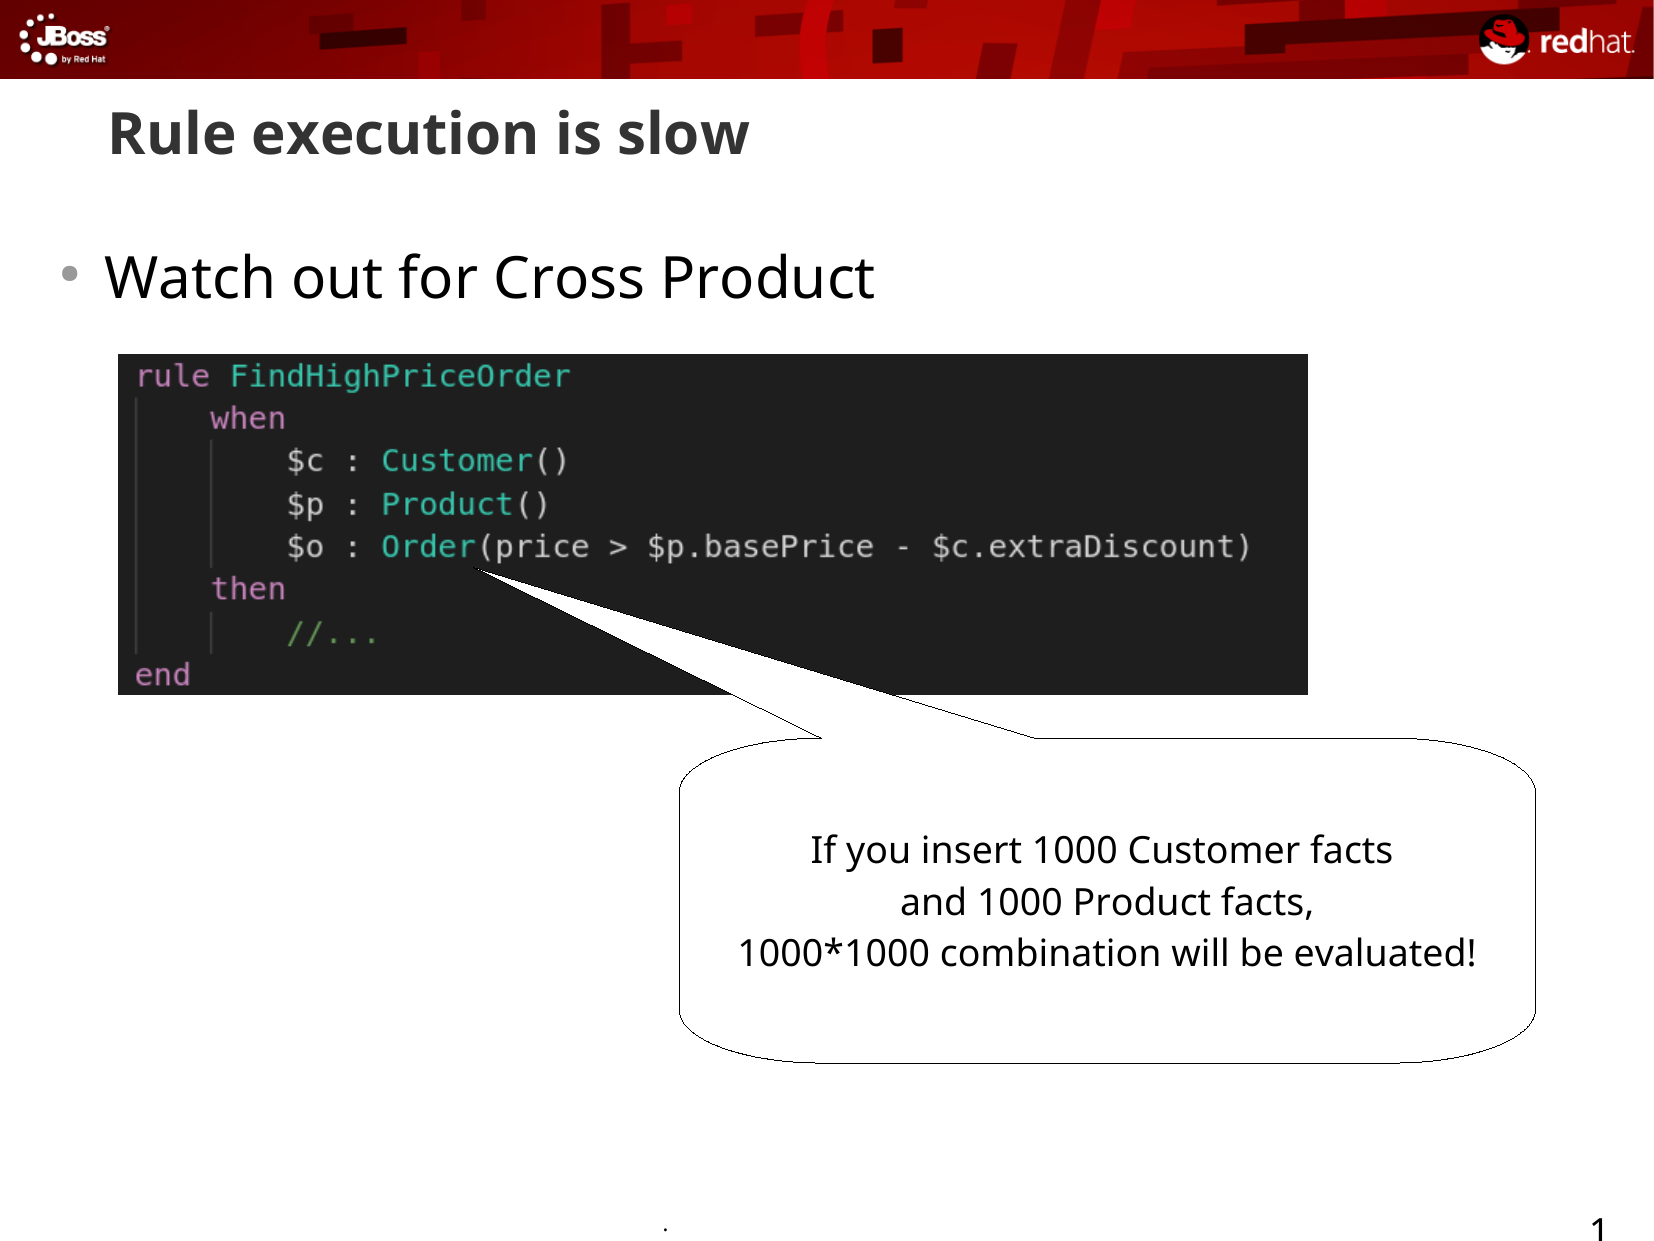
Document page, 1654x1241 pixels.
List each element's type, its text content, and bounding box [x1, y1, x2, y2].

text_box If you insert 1000 Customer facts and 1000 Product facts, 1000*1000 combination will be evaluated! [473, 567, 1536, 1064]
list Watch out for Cross Product [29, 235, 1625, 1193]
picture [118, 354, 1308, 695]
title Rule execution is slow [107, 70, 1329, 193]
picture [0, 0, 1654, 79]
